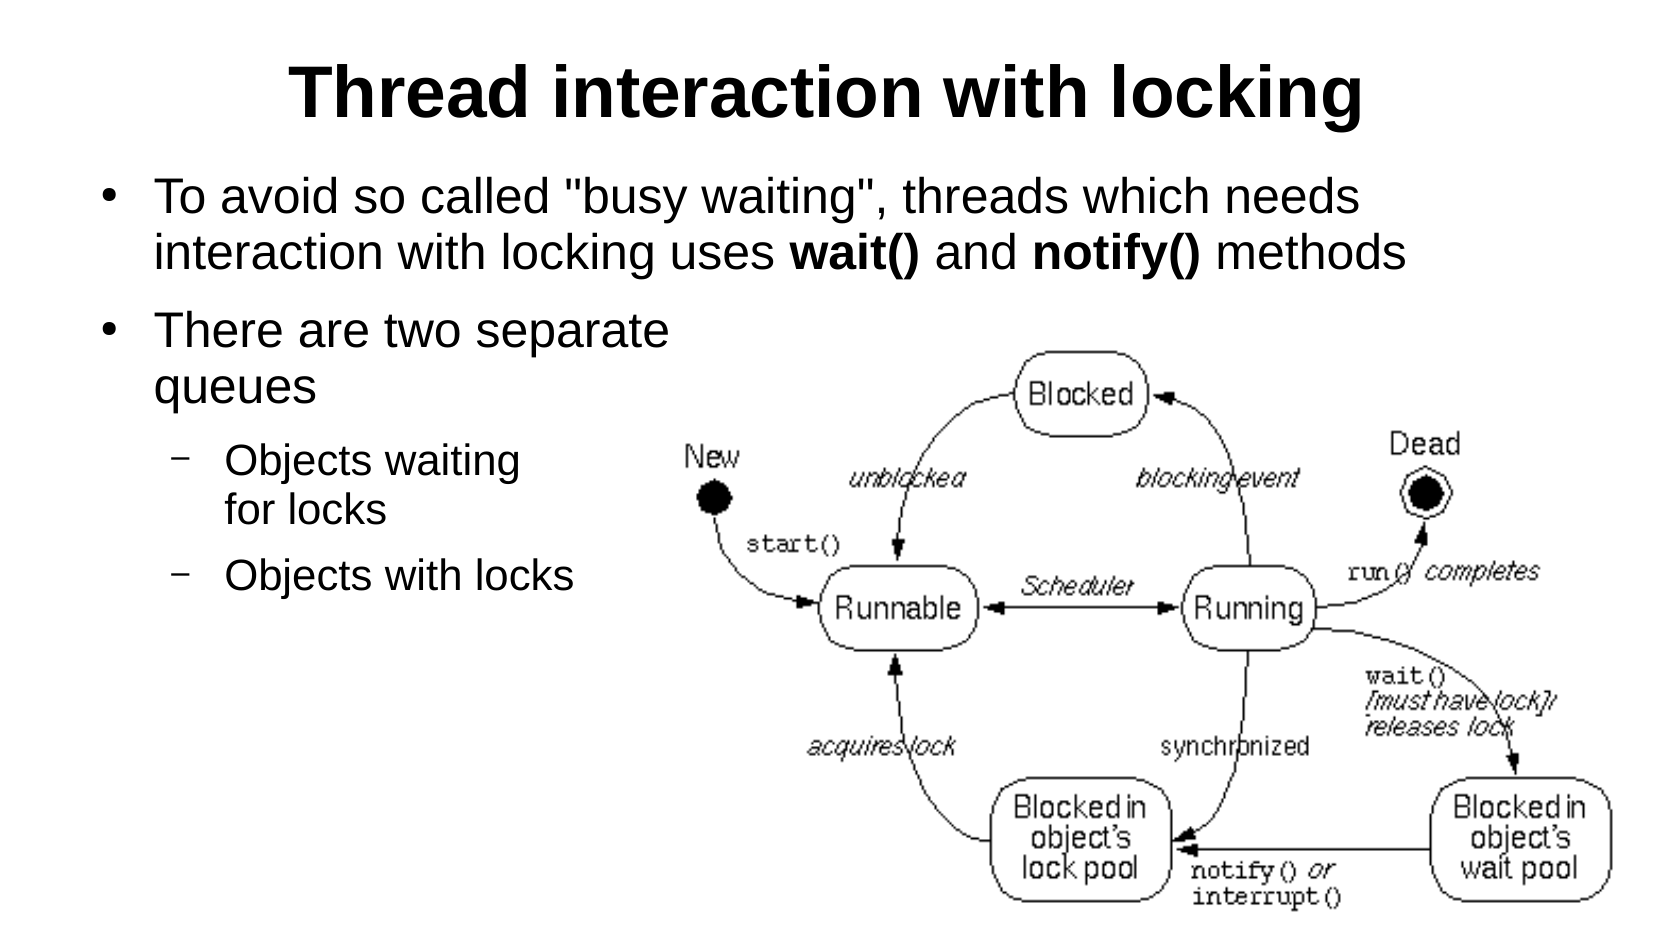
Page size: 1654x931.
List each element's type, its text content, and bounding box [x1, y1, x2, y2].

picture [661, 345, 1651, 931]
title Thread interaction with locking [82, 37, 1571, 147]
list To avoid so called "busy waiting", threads which needs interaction with locking uses wait() and notify() methods There are two separate queues Objects waiting for locks Objects with locks [82, 168, 1538, 889]
